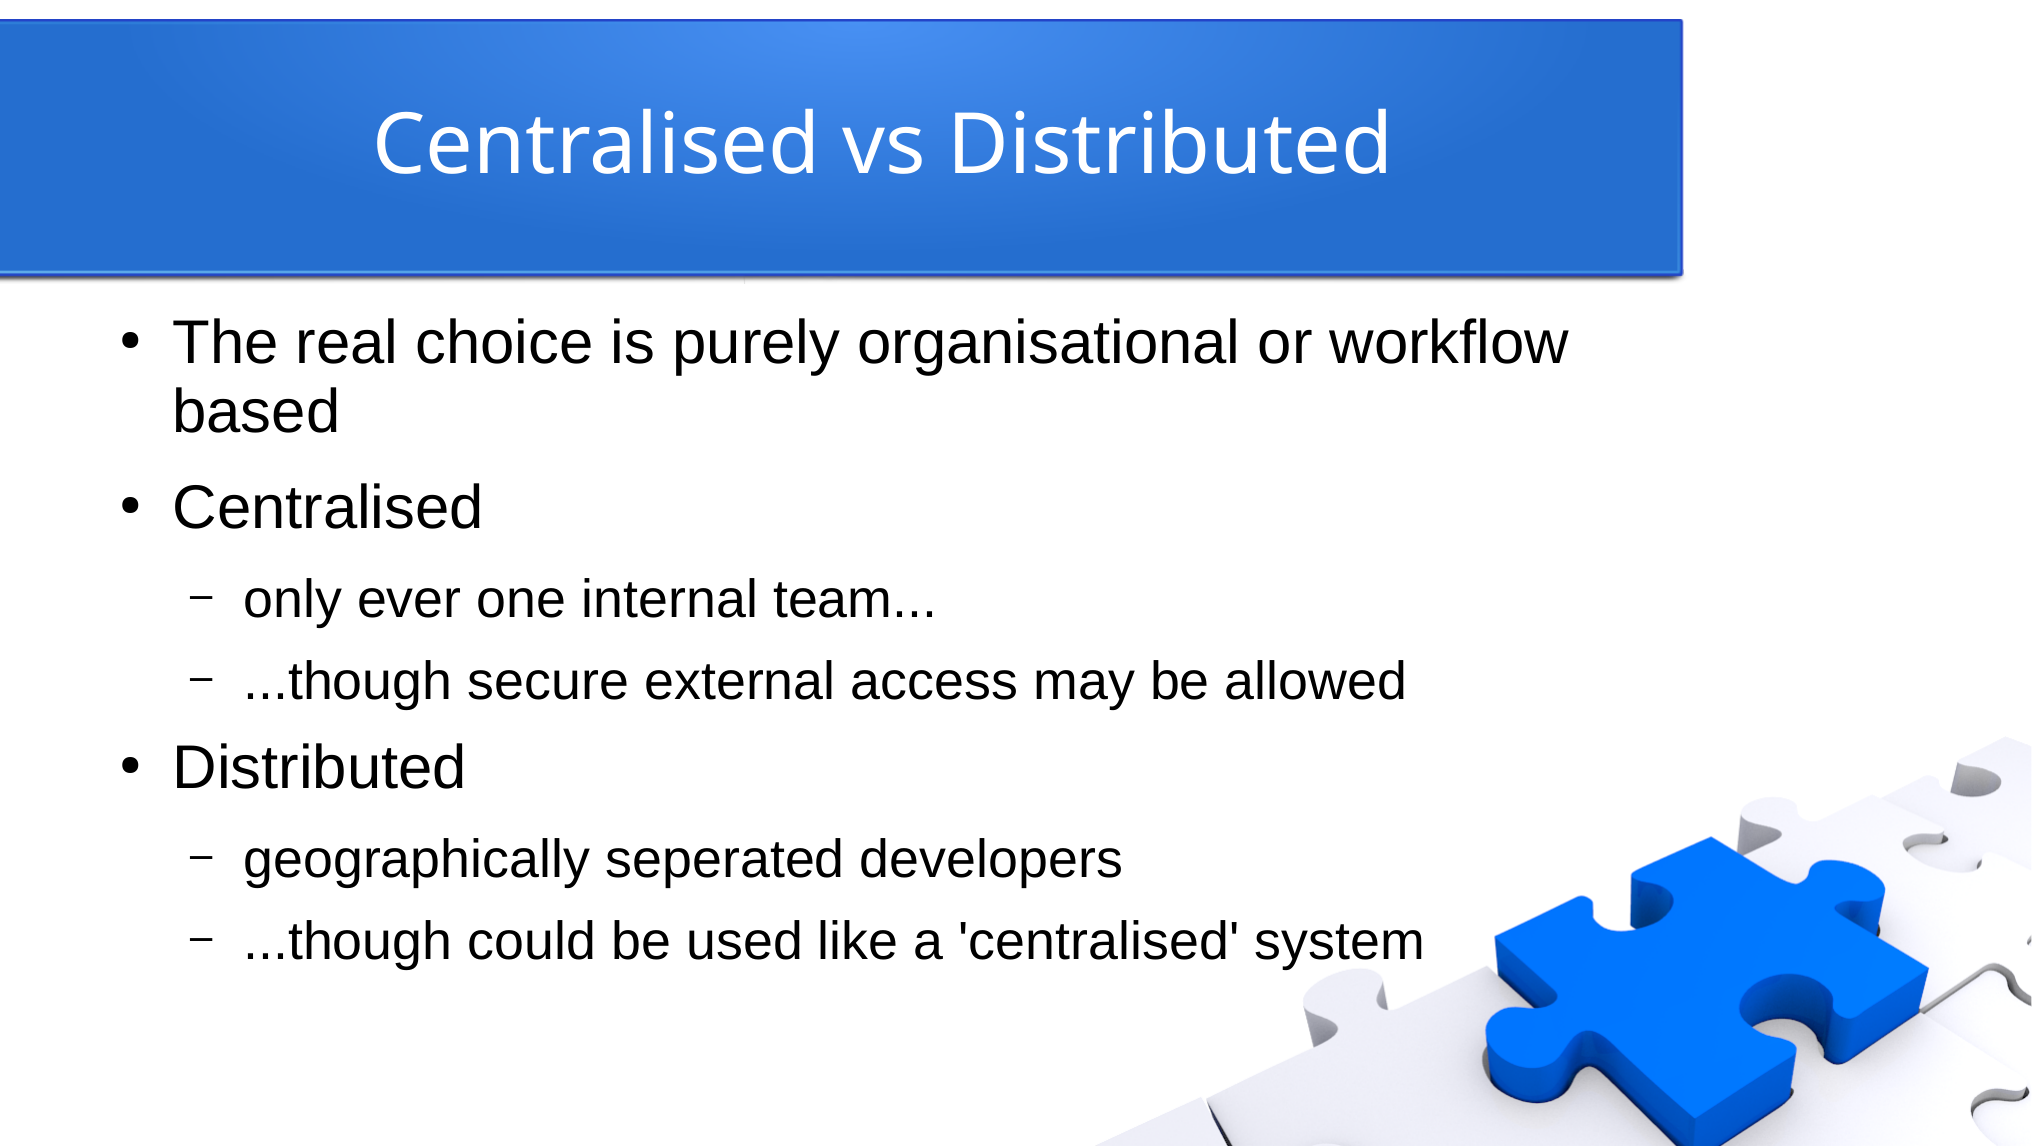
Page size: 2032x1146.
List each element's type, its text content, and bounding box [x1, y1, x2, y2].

picture [0, 19, 1689, 284]
title Centralised vs Distributed [101, 45, 1666, 237]
picture [1071, 605, 2032, 1146]
list The real choice is purely organisational or workflow based Centralised only ever one internal team... ...though secure external access may be allowed Distributed geographically seperated developers ...though could be used like a 'centralised' system [101, 307, 1619, 972]
